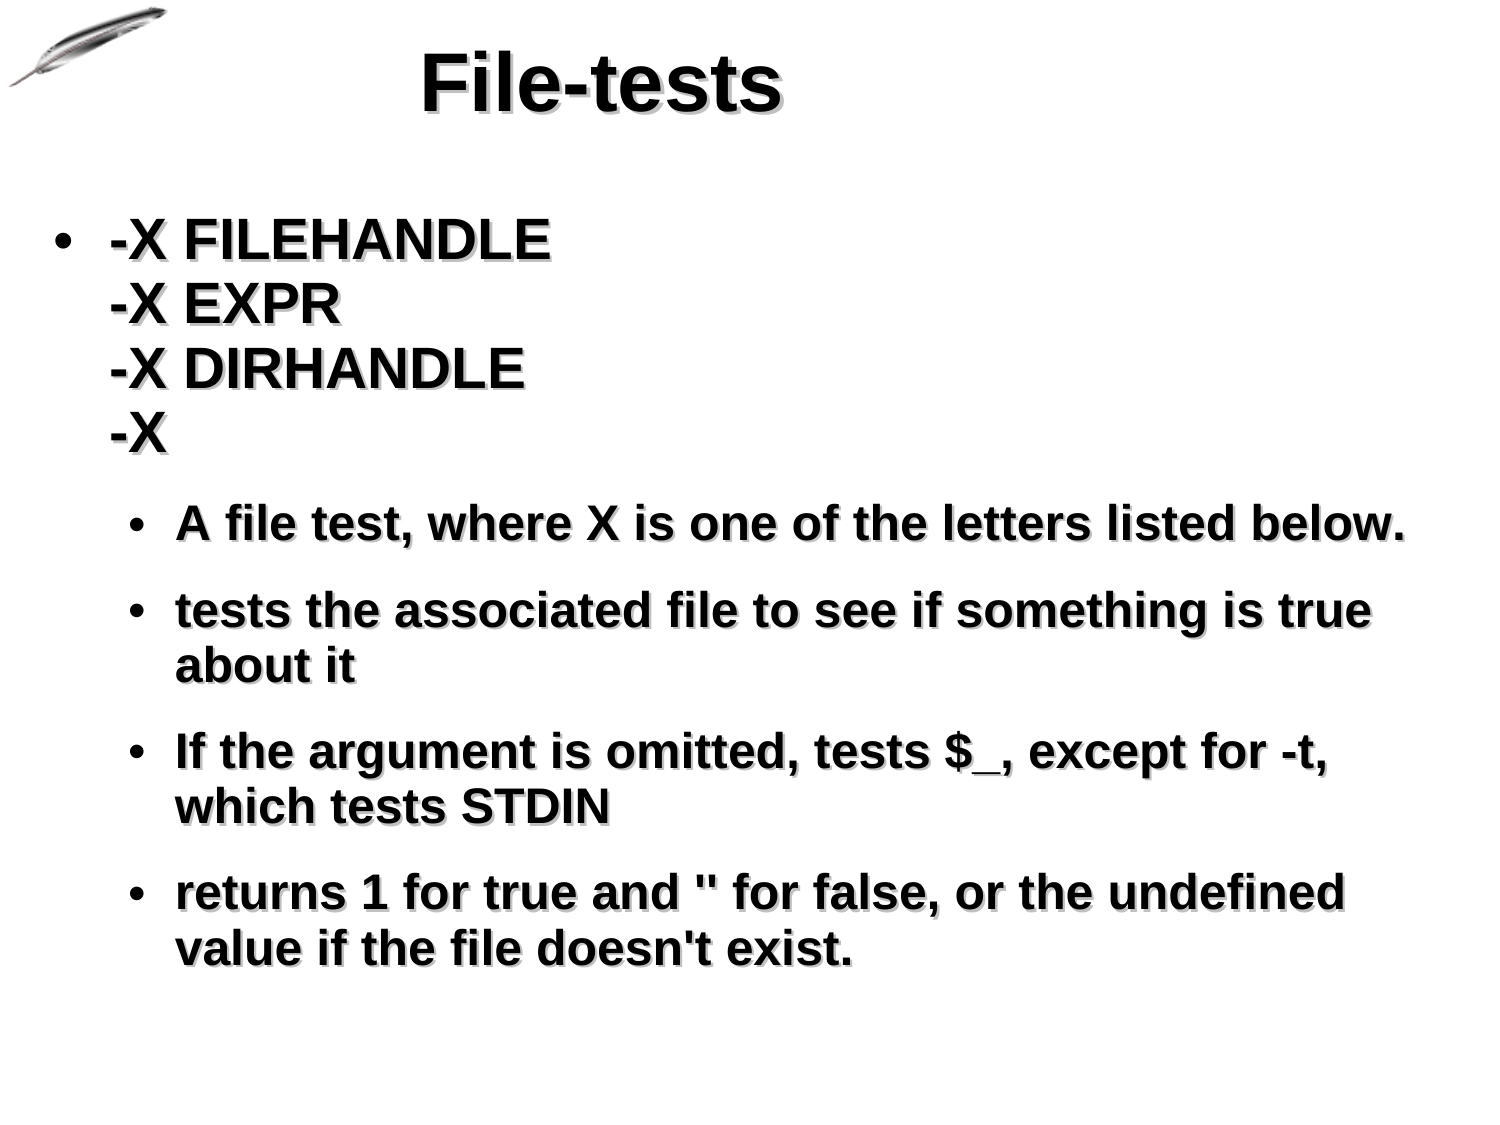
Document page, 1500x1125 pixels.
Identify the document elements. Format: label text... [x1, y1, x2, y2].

picture [5, 5, 173, 89]
list -X FILEHANDLE -X EXPR -X DIRHANDLE -X A file test, where X is one of the letters listed below. tests the associated file to see if something is true about it If the argument is omitted, tests $_, except for -t, which tests STDIN returns 1 for true and '' for false, or the undefined value if the file doesn't exist. [53, 207, 1447, 1084]
title File-tests [419, 0, 1459, 176]
